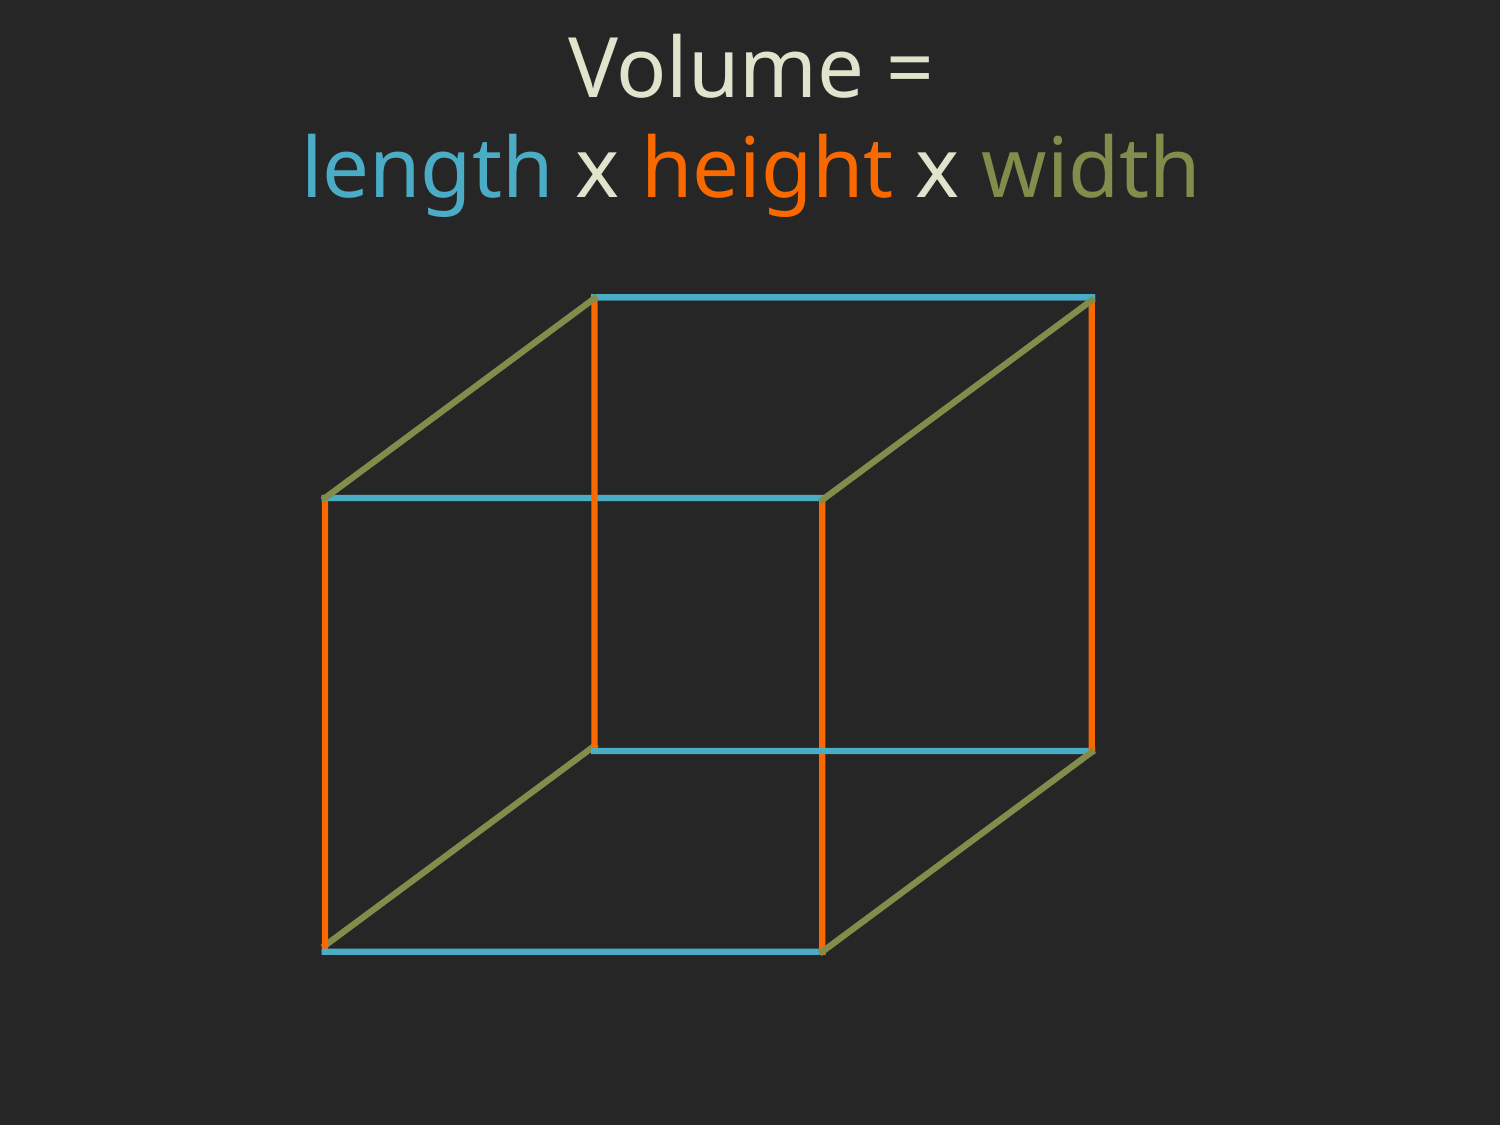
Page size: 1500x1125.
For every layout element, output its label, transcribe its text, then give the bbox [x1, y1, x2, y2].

text_box Volume = length x height x width [286, 6, 1217, 222]
